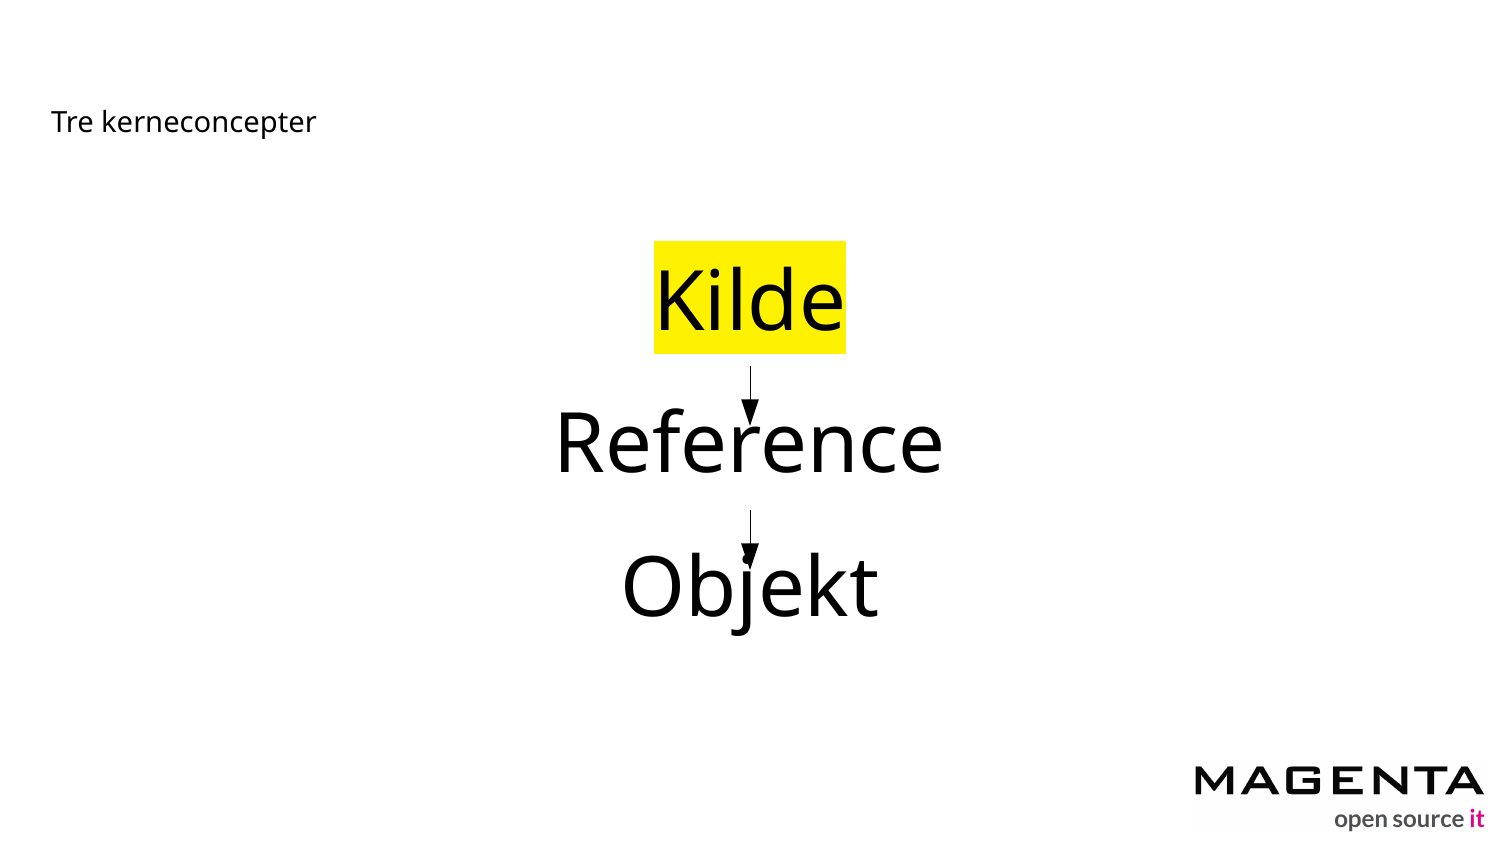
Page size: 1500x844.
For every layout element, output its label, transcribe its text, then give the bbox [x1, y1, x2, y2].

list Kilde Reference Objekt [51, 240, 1449, 750]
title Tre kerneconcepter [51, 61, 1449, 182]
picture [1193, 764, 1488, 833]
